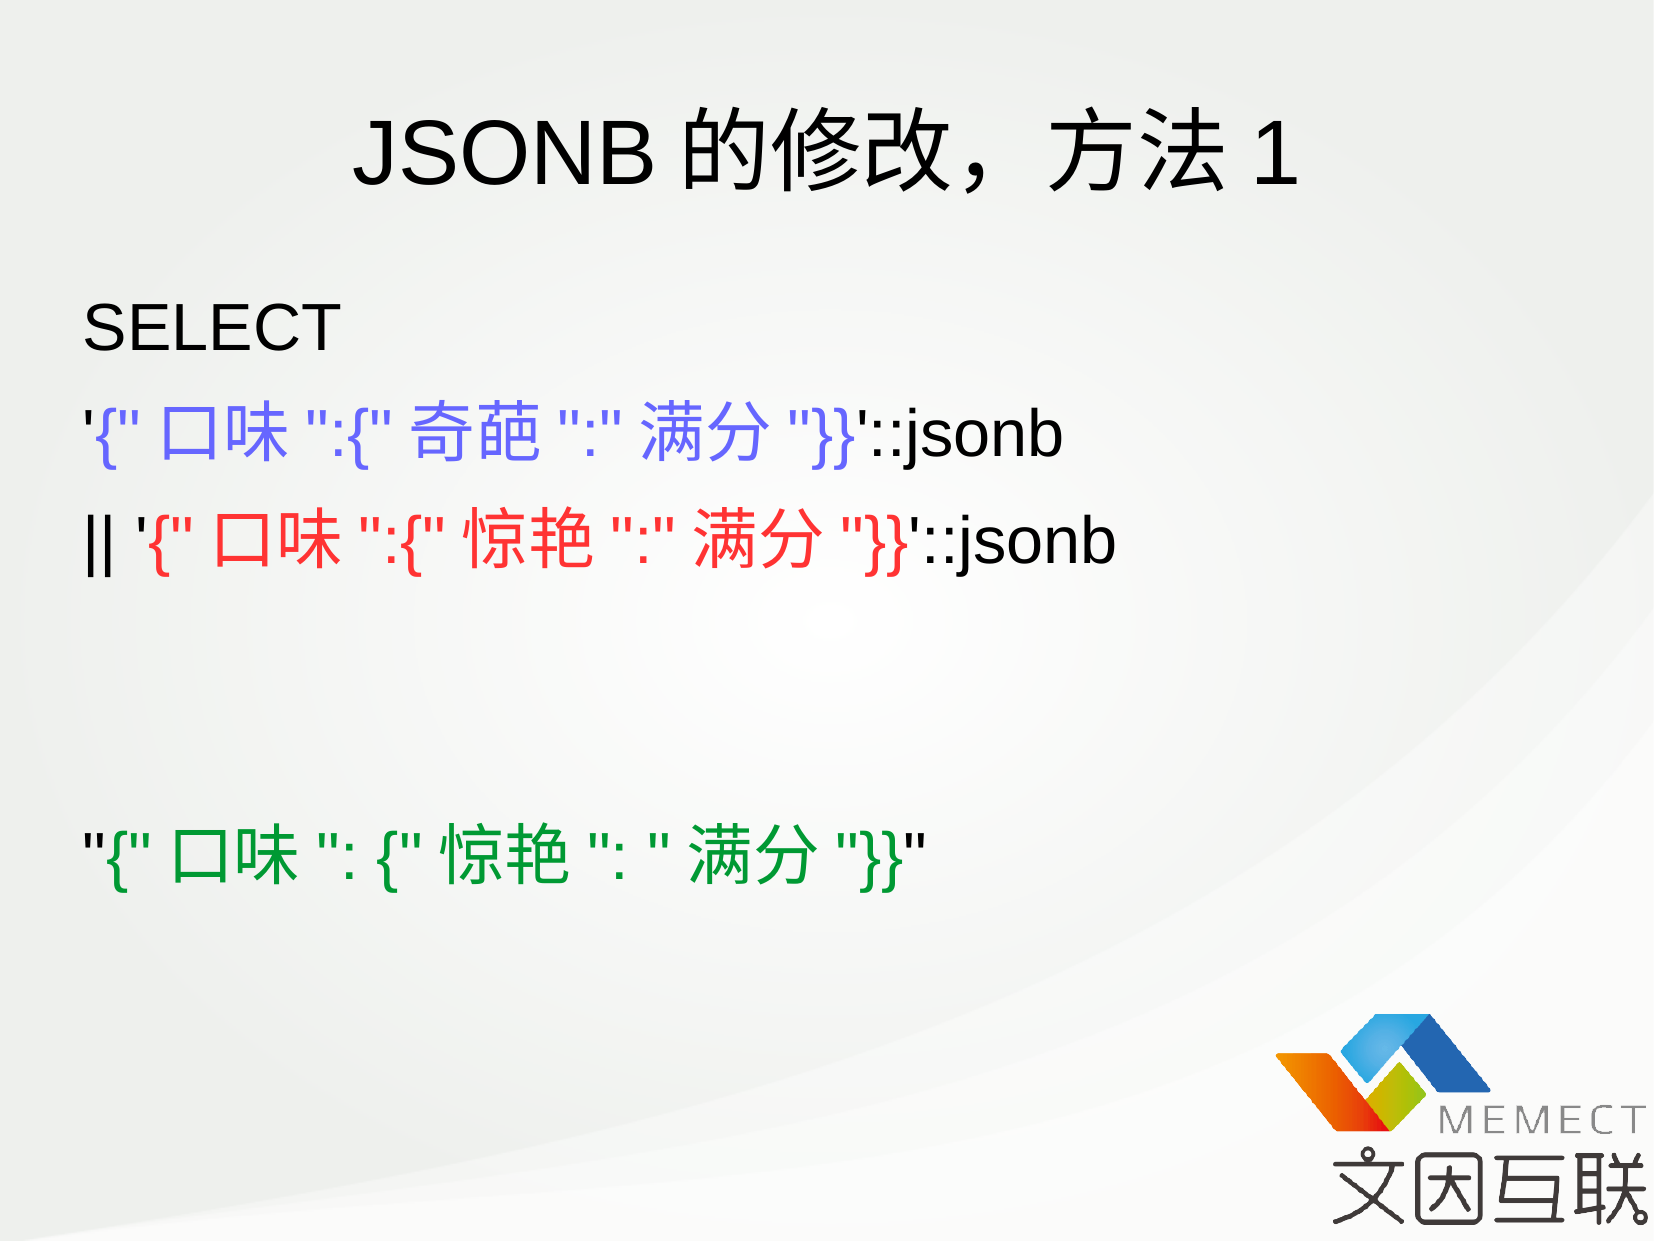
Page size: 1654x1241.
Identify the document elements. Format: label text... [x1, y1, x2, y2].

title JSONB的修改，方法1 [82, 49, 1571, 257]
picture [0, 0, 1654, 1241]
list SELECT '{"口味":{"奇葩":"满分"}}'::jsonb || '{"口味":{"惊艳":"满分"}}'::jsonb "{"口味": {"惊艳": "满分"}}" [82, 290, 1571, 1010]
